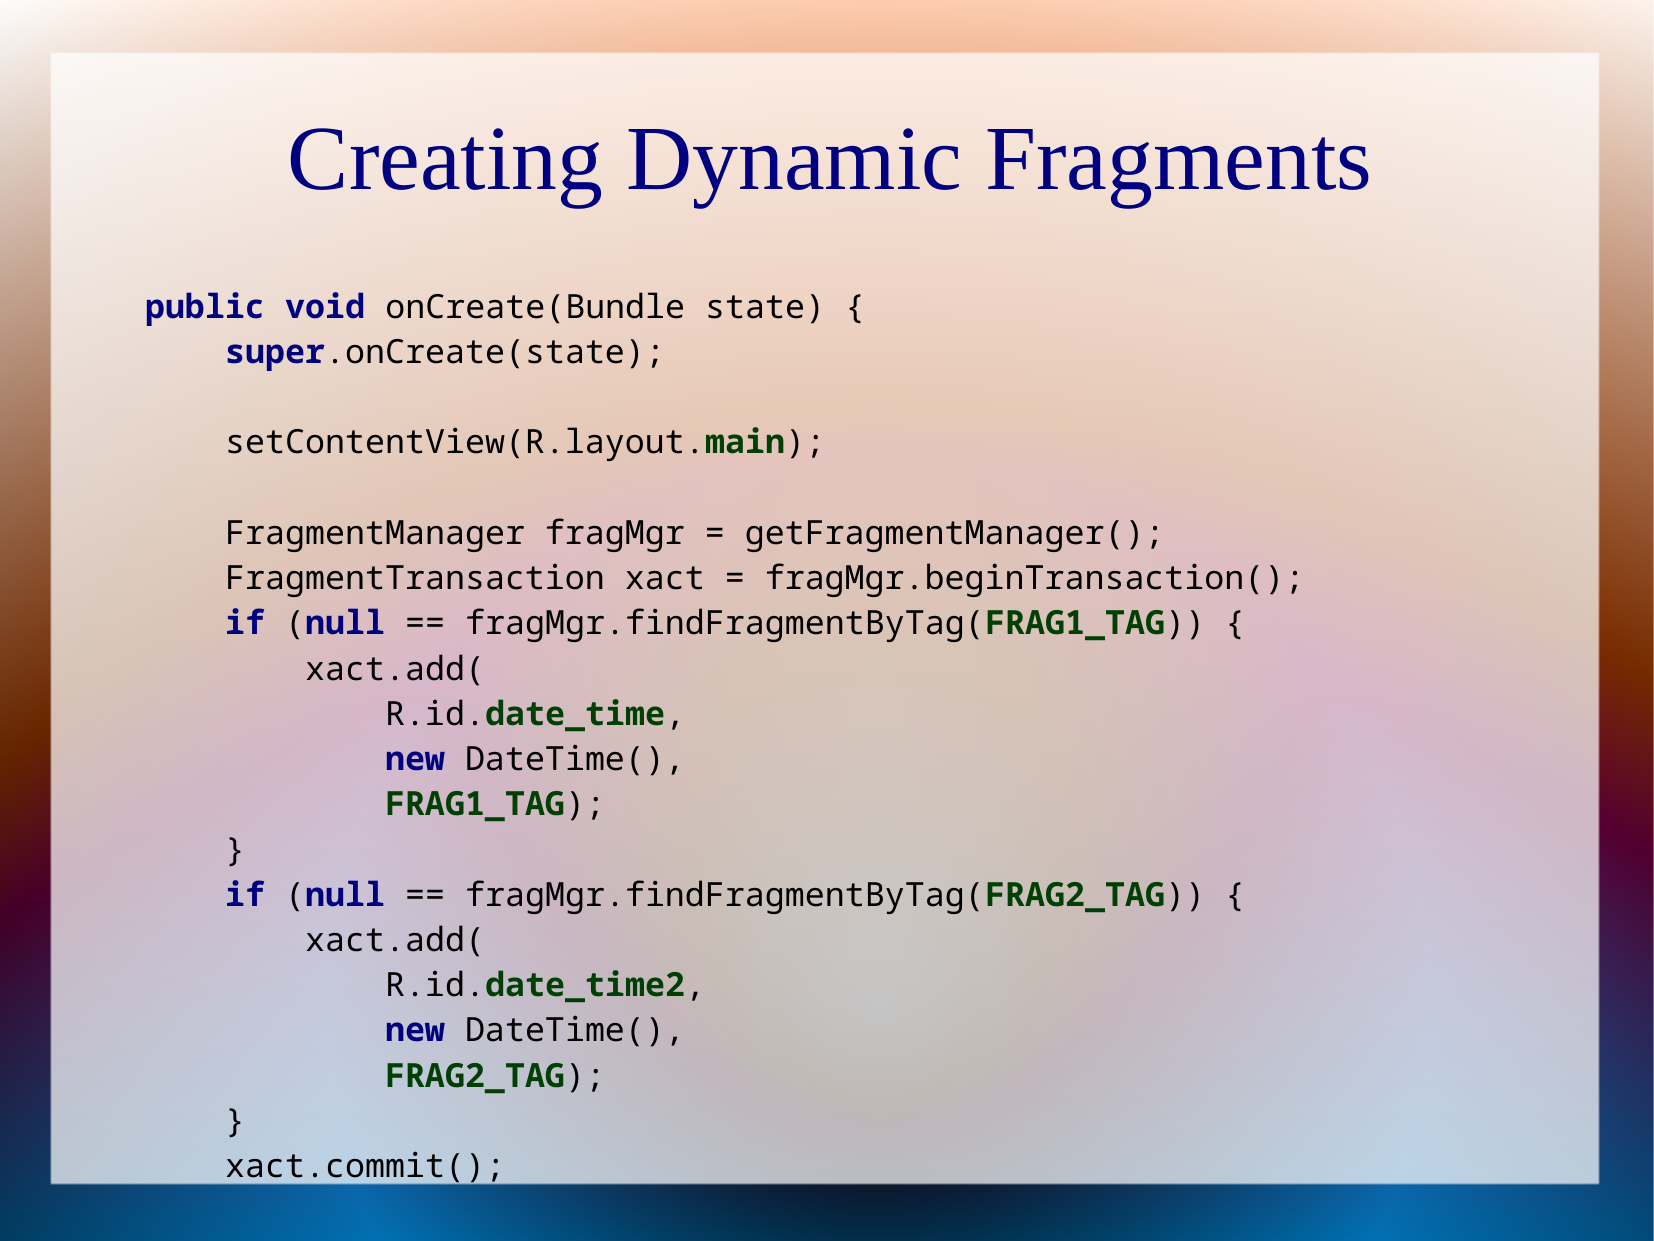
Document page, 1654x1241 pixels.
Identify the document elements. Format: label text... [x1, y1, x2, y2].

list public void onCreate(Bundle state) { super.onCreate(state); setContentView(R.layout.main); FragmentManager fragMgr = getFragmentManager(); FragmentTransaction xact = fragMgr.beginTransaction(); if (null == fragMgr.findFragmentByTag(FRAG1_TAG)) { xact.add( R.id.date_time, new DateTime(), FRAG1_TAG); } if (null == fragMgr.findFragmentByTag(FRAG2_TAG)) { xact.add( R.id.date_time2, new DateTime(), FRAG2_TAG); } xact.commit(); //... } [65, 282, 1554, 1241]
picture [0, 0, 1654, 1241]
title Creating Dynamic Fragments [86, 55, 1576, 263]
